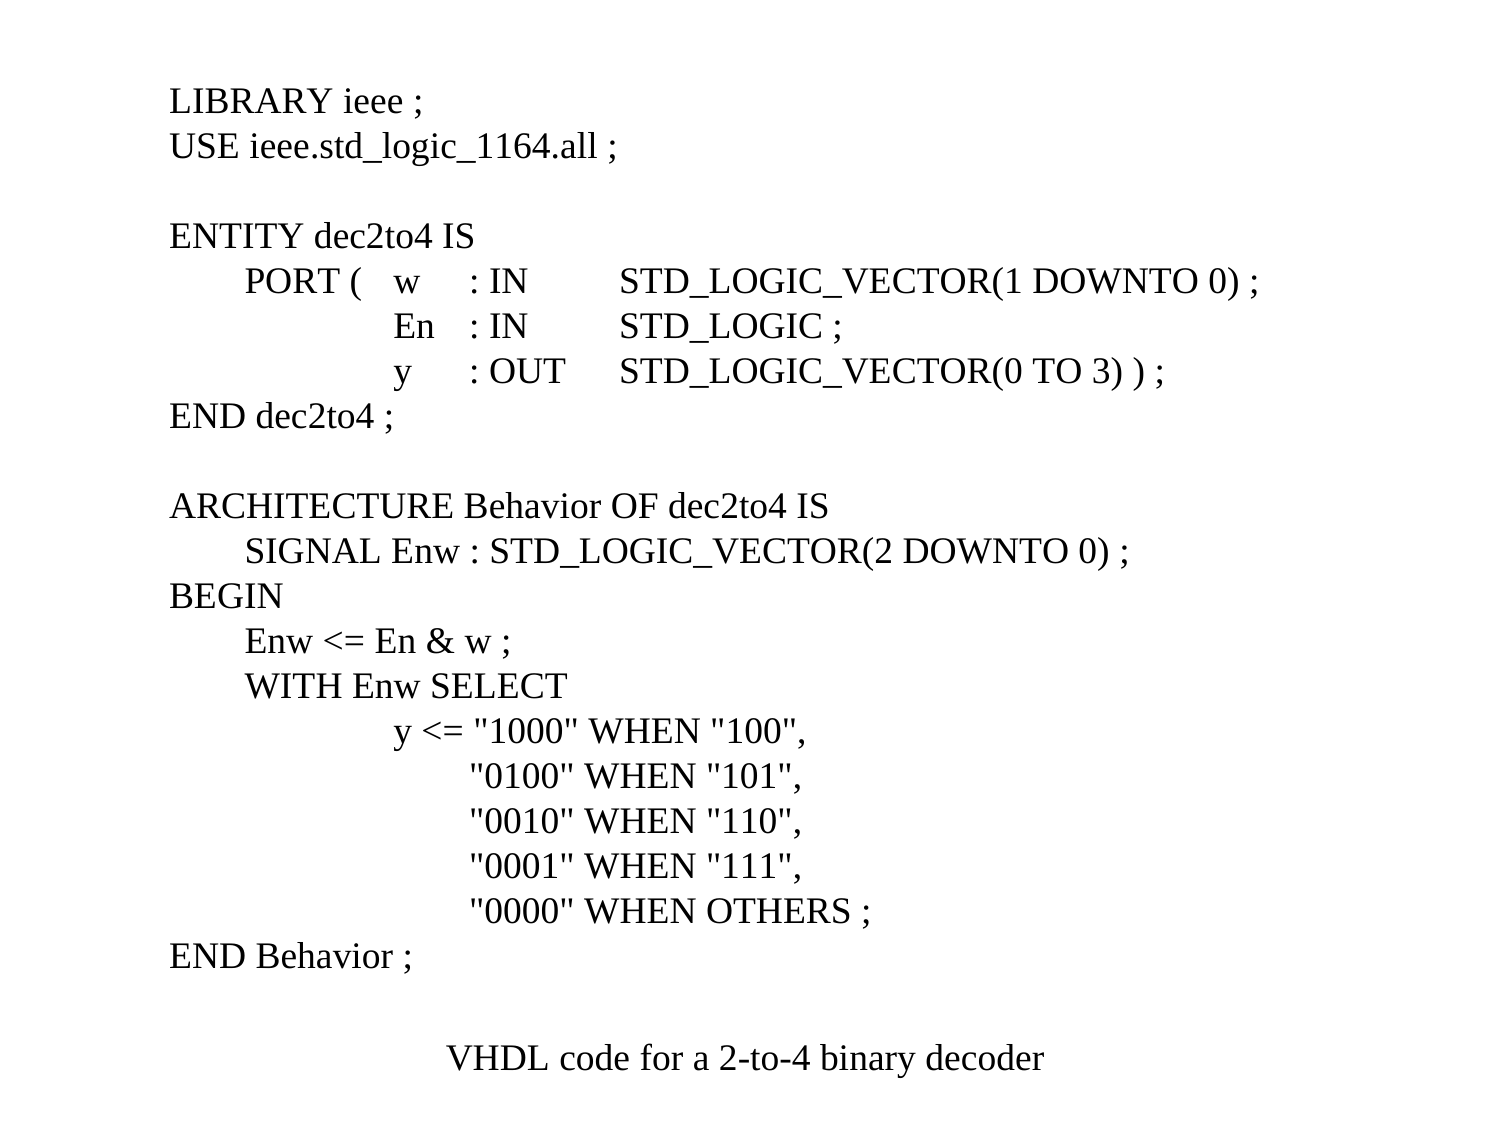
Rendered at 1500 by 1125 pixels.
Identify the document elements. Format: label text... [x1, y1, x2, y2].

text_box LIBRARY ieee ; USE ieee.std_logic_1164.all ; ENTITY dec2to4 IS PORT ( w : IN STD_LOGIC_VECTOR(1 DOWNTO 0) ; En : IN STD_LOGIC ; y : OUT STD_LOGIC_VECTOR(0 TO 3) ) ; END dec2to4 ; ARCHITECTURE Behavior OF dec2to4 IS SIGNAL Enw : STD_LOGIC_VECTOR(2 DOWNTO 0) ; BEGIN Enw <= En & w ; WITH Enw SELECT y <= "1000" WHEN "100", "0100" WHEN "101", "0010" WHEN "110", "0001" WHEN "111", "0000" WHEN OTHERS ; END Behavior ; [154, 68, 1275, 984]
text_box VHDL code for a 2-to-4 binary decoder [154, 1025, 1337, 1101]
